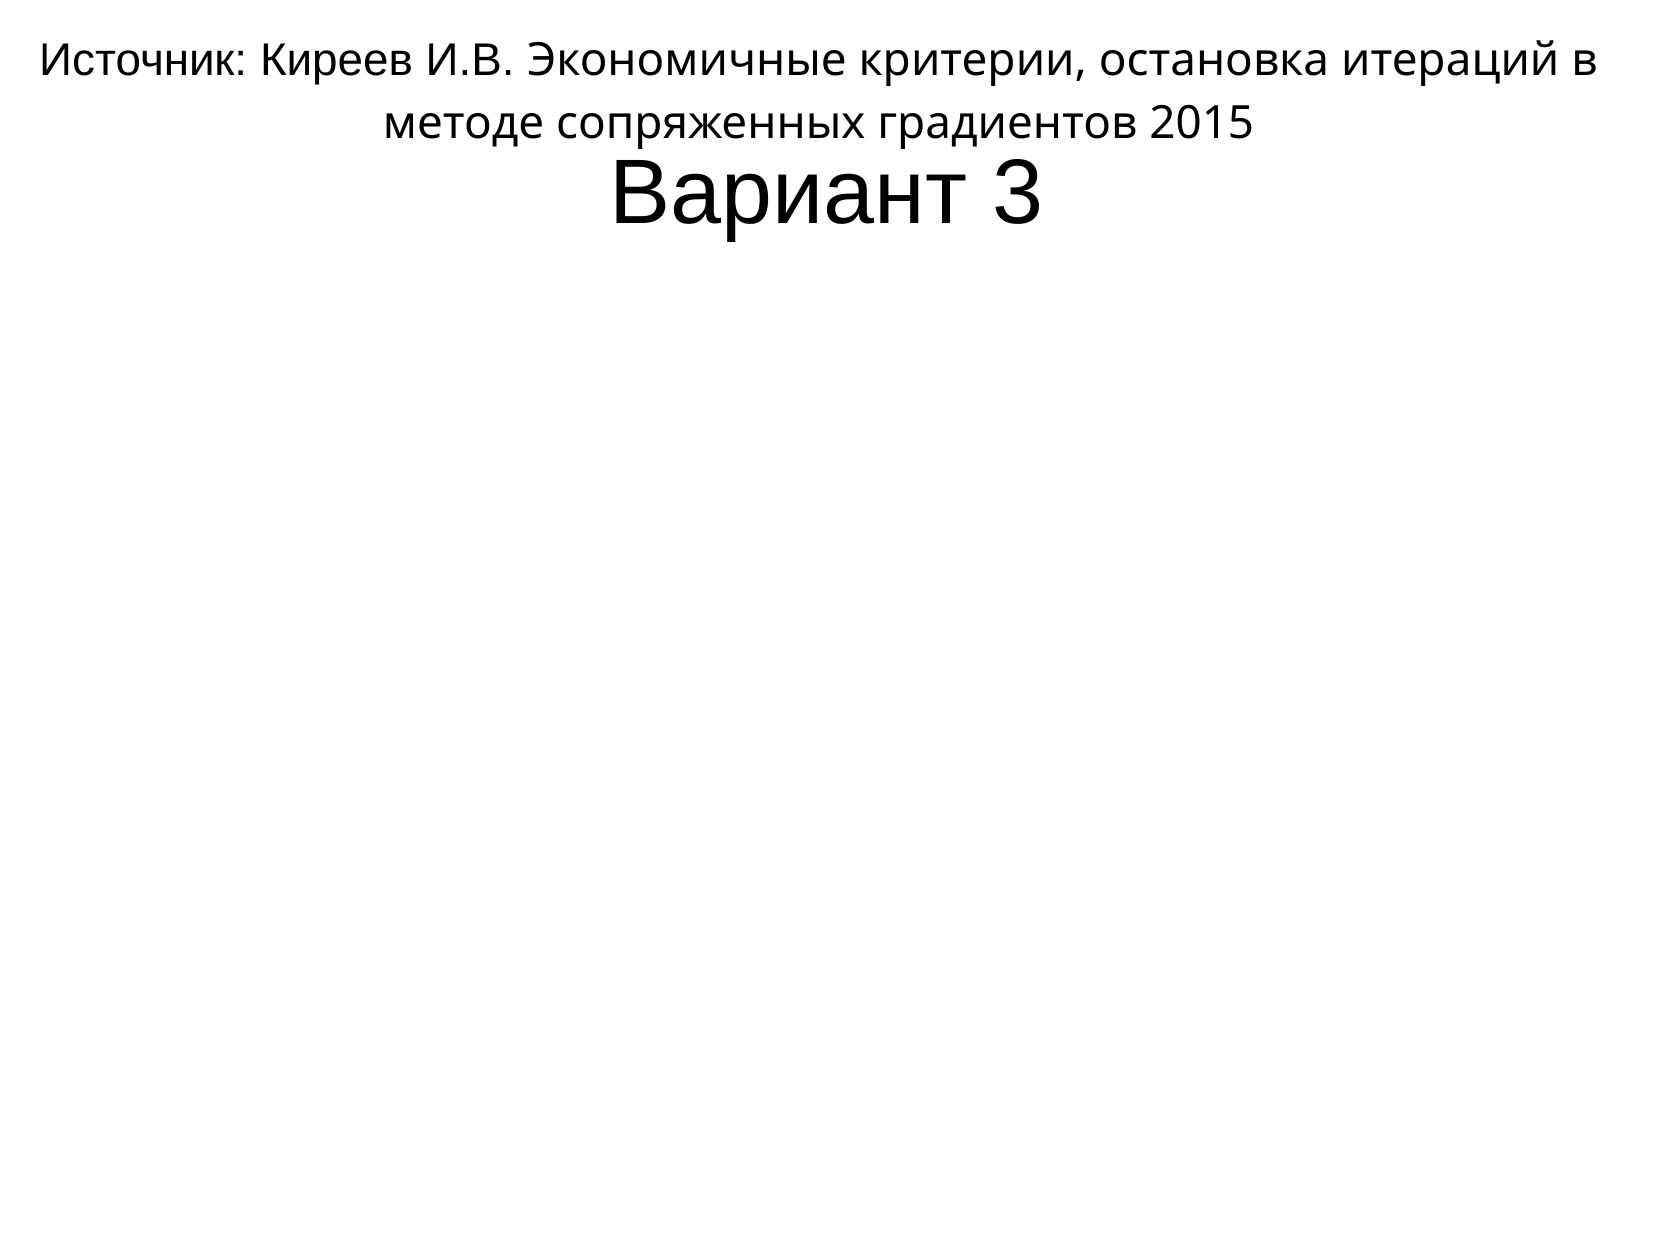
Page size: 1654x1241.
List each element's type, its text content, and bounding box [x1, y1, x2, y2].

title Вариант 3 [82, 189, 1571, 296]
text_box Источник: Киреев И.В. Экономичные критерии, остановка итераций в методе сопряженных градиентов 2015 [0, 26, 1654, 189]
